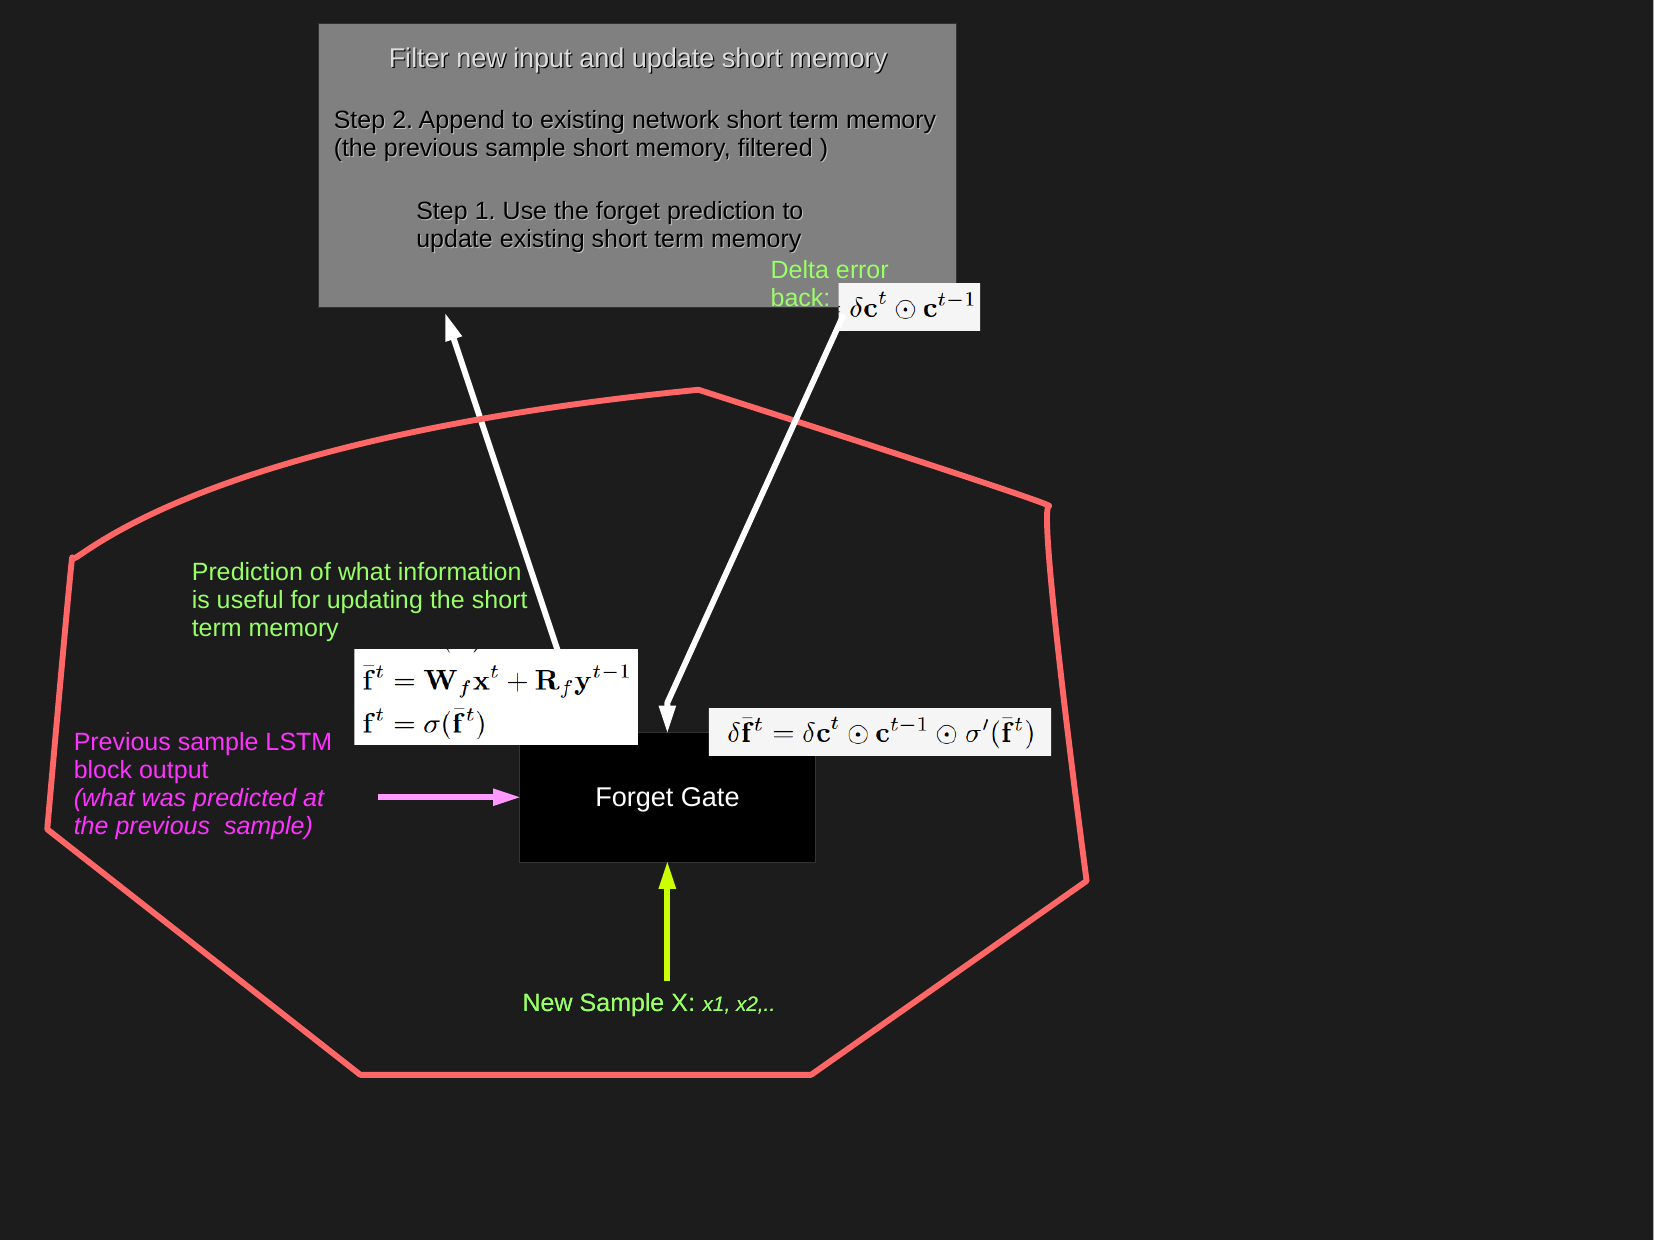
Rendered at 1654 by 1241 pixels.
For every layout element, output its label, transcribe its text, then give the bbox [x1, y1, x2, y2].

text_box Filter new input and update short memory [342, 35, 934, 81]
text_box Previous sample LSTM block output (what was predicted at the previous sample) [59, 720, 378, 875]
text_box Prediction of what information is useful for updating the short term memory [177, 550, 544, 650]
text_box Step 1. Use the forget prediction to update existing short term memory [401, 188, 863, 260]
picture [708, 708, 1052, 756]
picture [354, 649, 638, 745]
text_box Forget Gate [519, 732, 816, 863]
text_box Delta error back: [755, 248, 957, 417]
text_box Step 2. Append to existing network short term memory (the previous sample short memory, filtered ) [318, 98, 969, 178]
text_box [318, 178, 957, 308]
picture [957, 283, 981, 331]
text_box [318, 23, 957, 98]
text_box New Sample X: x1, x2,.. [507, 981, 827, 1075]
